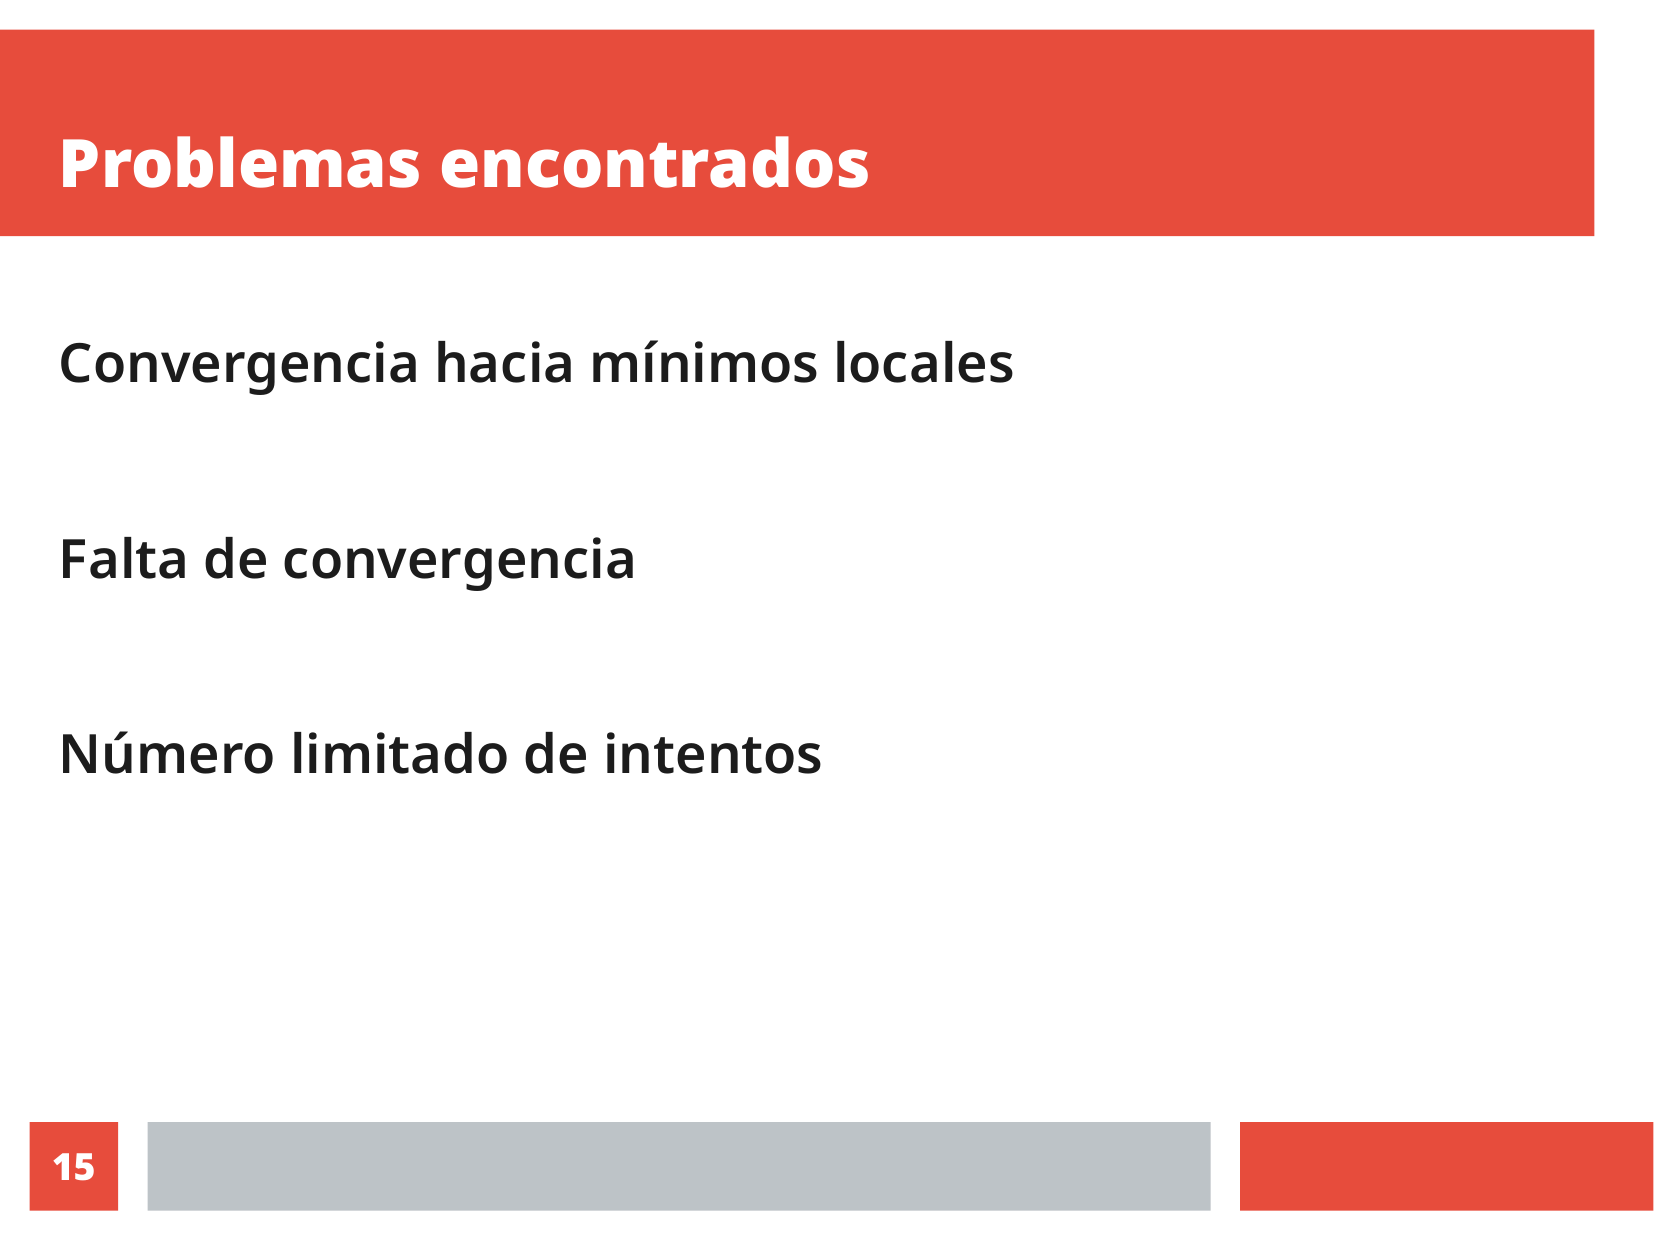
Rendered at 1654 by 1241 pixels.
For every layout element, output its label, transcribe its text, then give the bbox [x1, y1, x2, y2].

title Problemas encontrados [59, 59, 1595, 207]
list Convergencia hacia mínimos locales Falta de convergencia Número limitado de intentos [59, 324, 1565, 1093]
